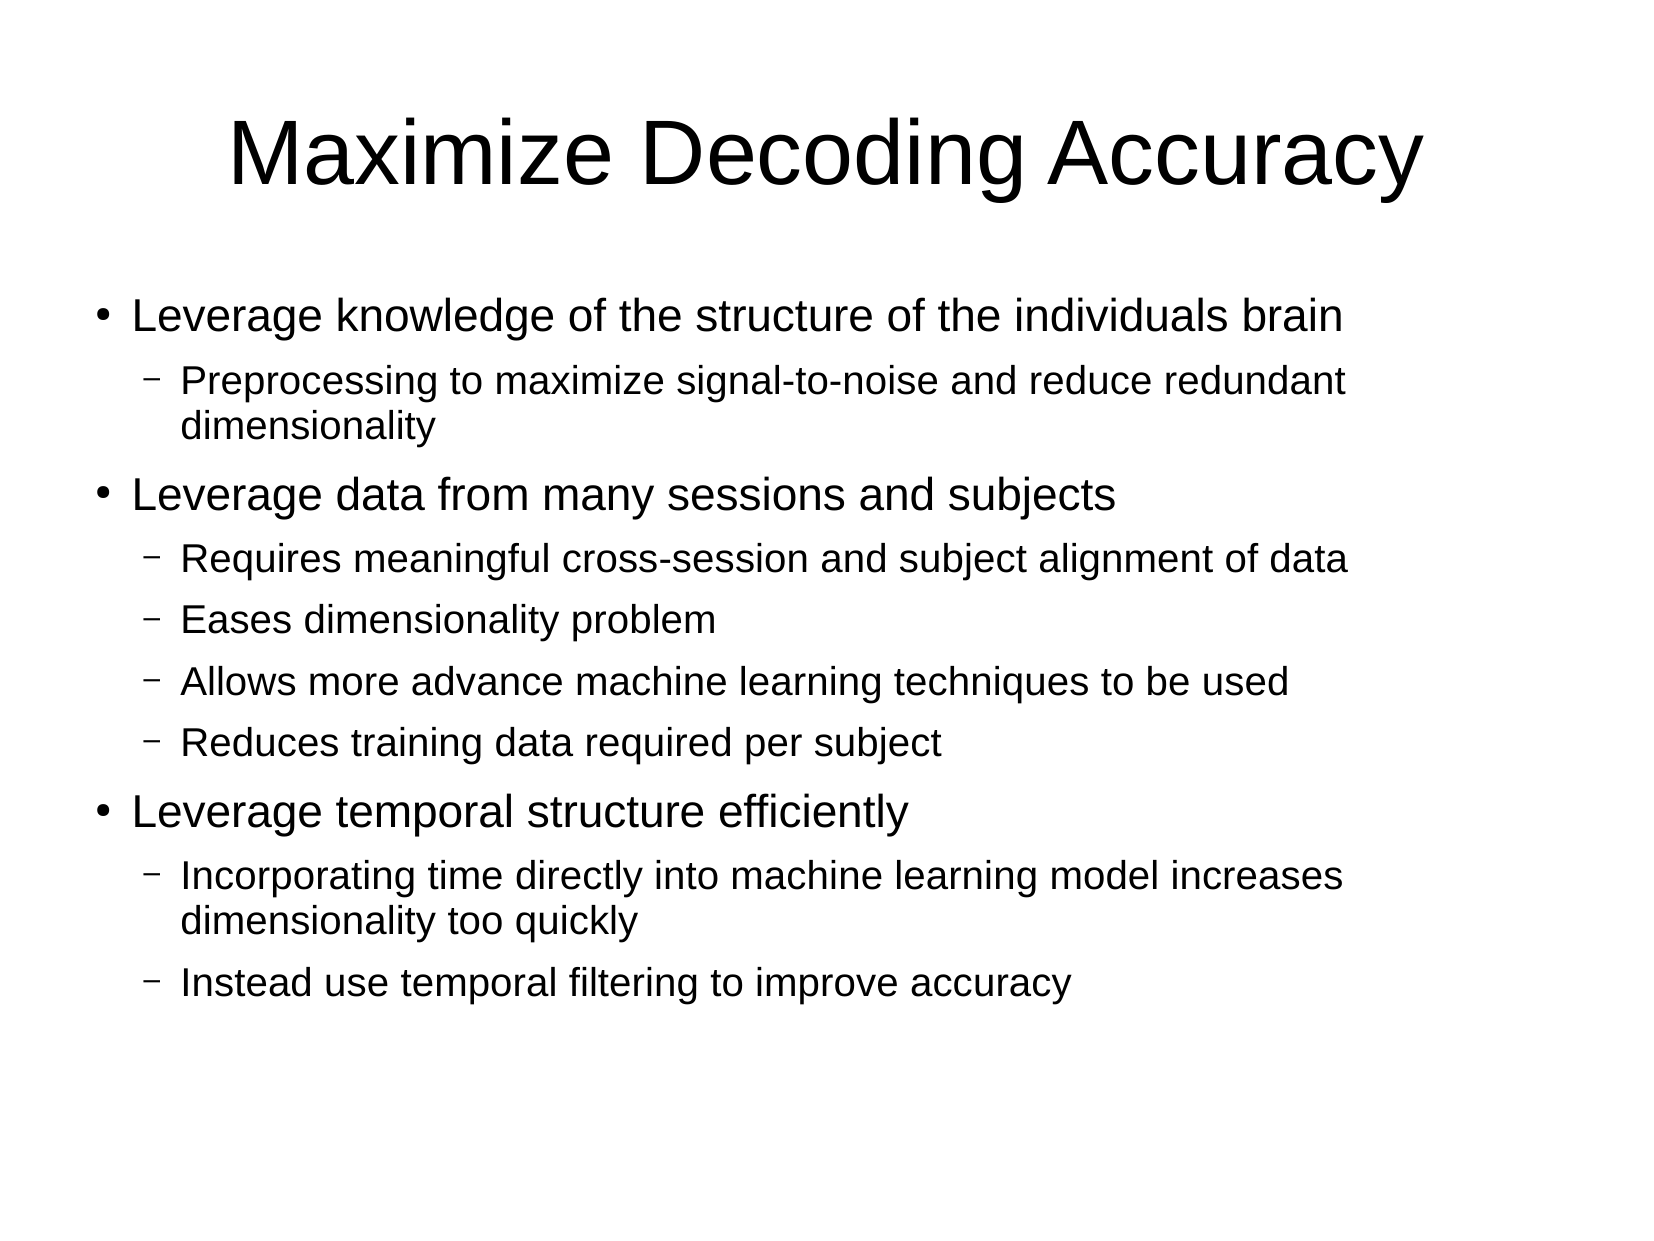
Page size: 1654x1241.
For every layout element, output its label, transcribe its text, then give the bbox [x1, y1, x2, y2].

list Leverage knowledge of the structure of the individuals brain Preprocessing to maximize signal-to-noise and reduce redundant dimensionality Leverage data from many sessions and subjects Requires meaningful cross-session and subject alignment of data Eases dimensionality problem Allows more advance machine learning techniques to be used Reduces training data required per subject Leverage temporal structure efficiently Incorporating time directly into machine learning model increases dimensionality too quickly Instead use temporal filtering to improve accuracy [82, 290, 1571, 1010]
title Maximize Decoding Accuracy [82, 49, 1571, 257]
